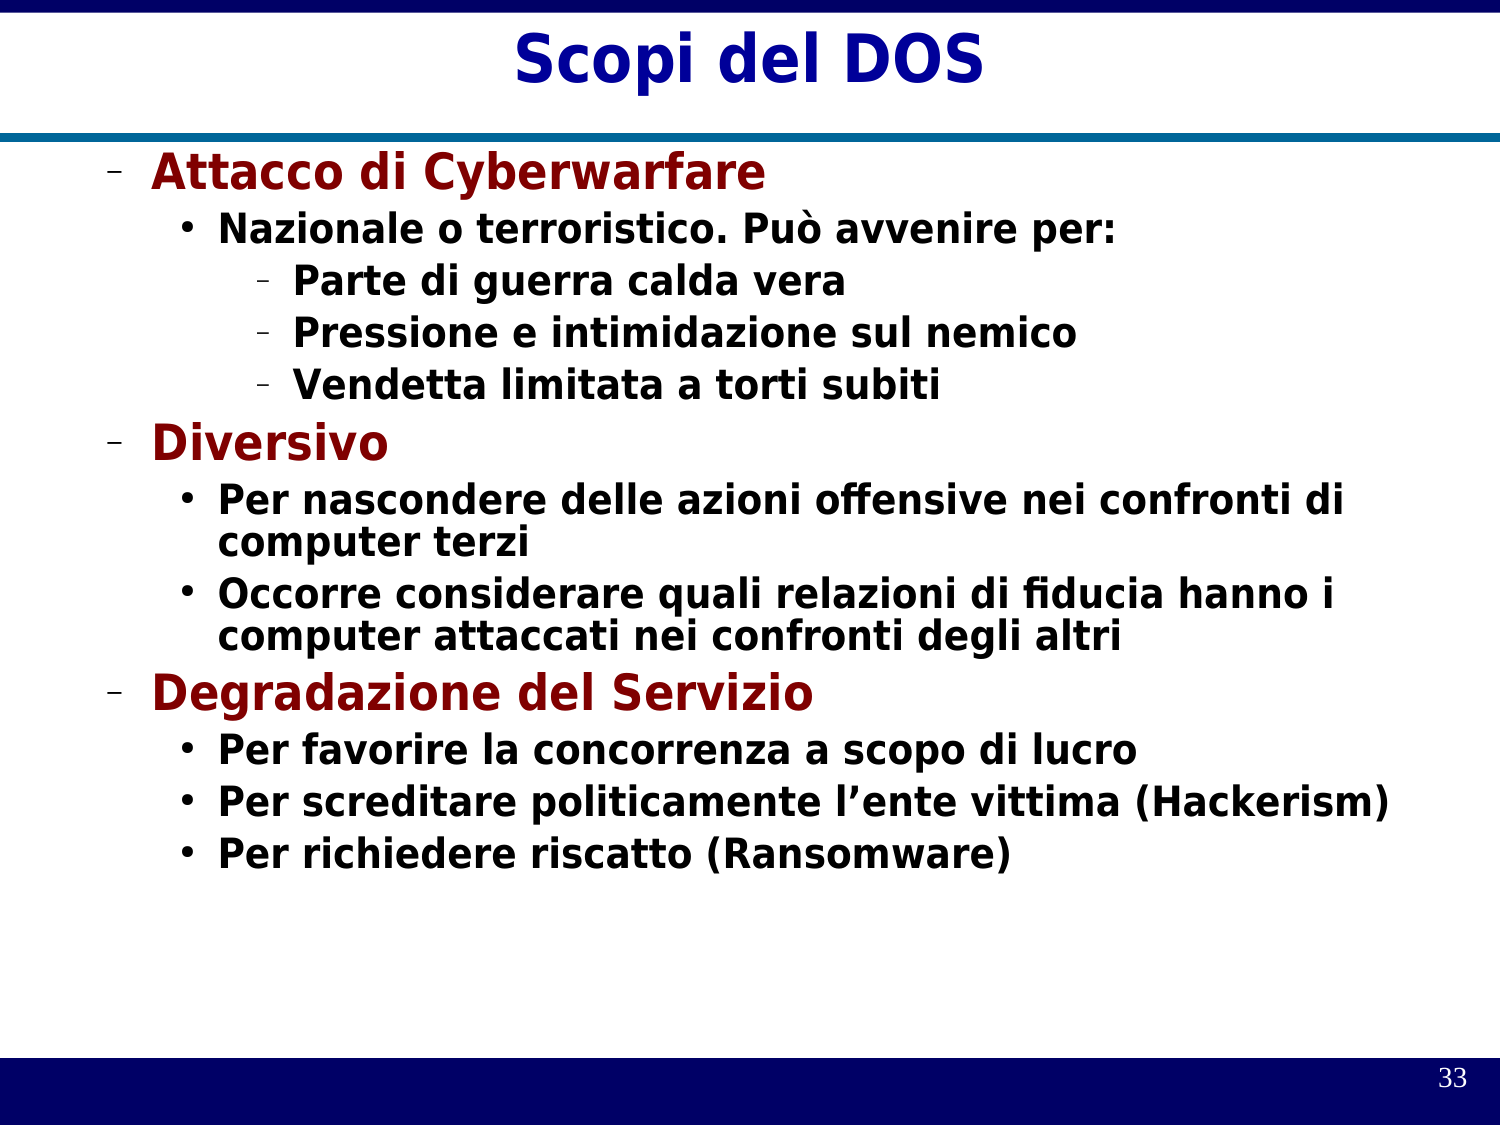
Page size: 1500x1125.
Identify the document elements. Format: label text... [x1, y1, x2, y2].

title Scopi del DOS [30, 0, 1471, 126]
list Attacco di Cyberwarfare Nazionale o terroristico. Può avvenire per: Parte di guerra calda vera Pressione e intimidazione sul nemico Vendetta limitata a torti subiti Diversivo Per nascondere delle azioni offensive nei confronti di computer terzi Occorre considerare quali relazioni di fiducia hanno i computer attaccati nei confronti degli altri Degradazione del Servizio Per favorire la concorrenza a scopo di lucro Per screditare politicamente l’ente vittima (Hackerism) Per richiedere riscatto (Ransomware) [30, 149, 1471, 1021]
